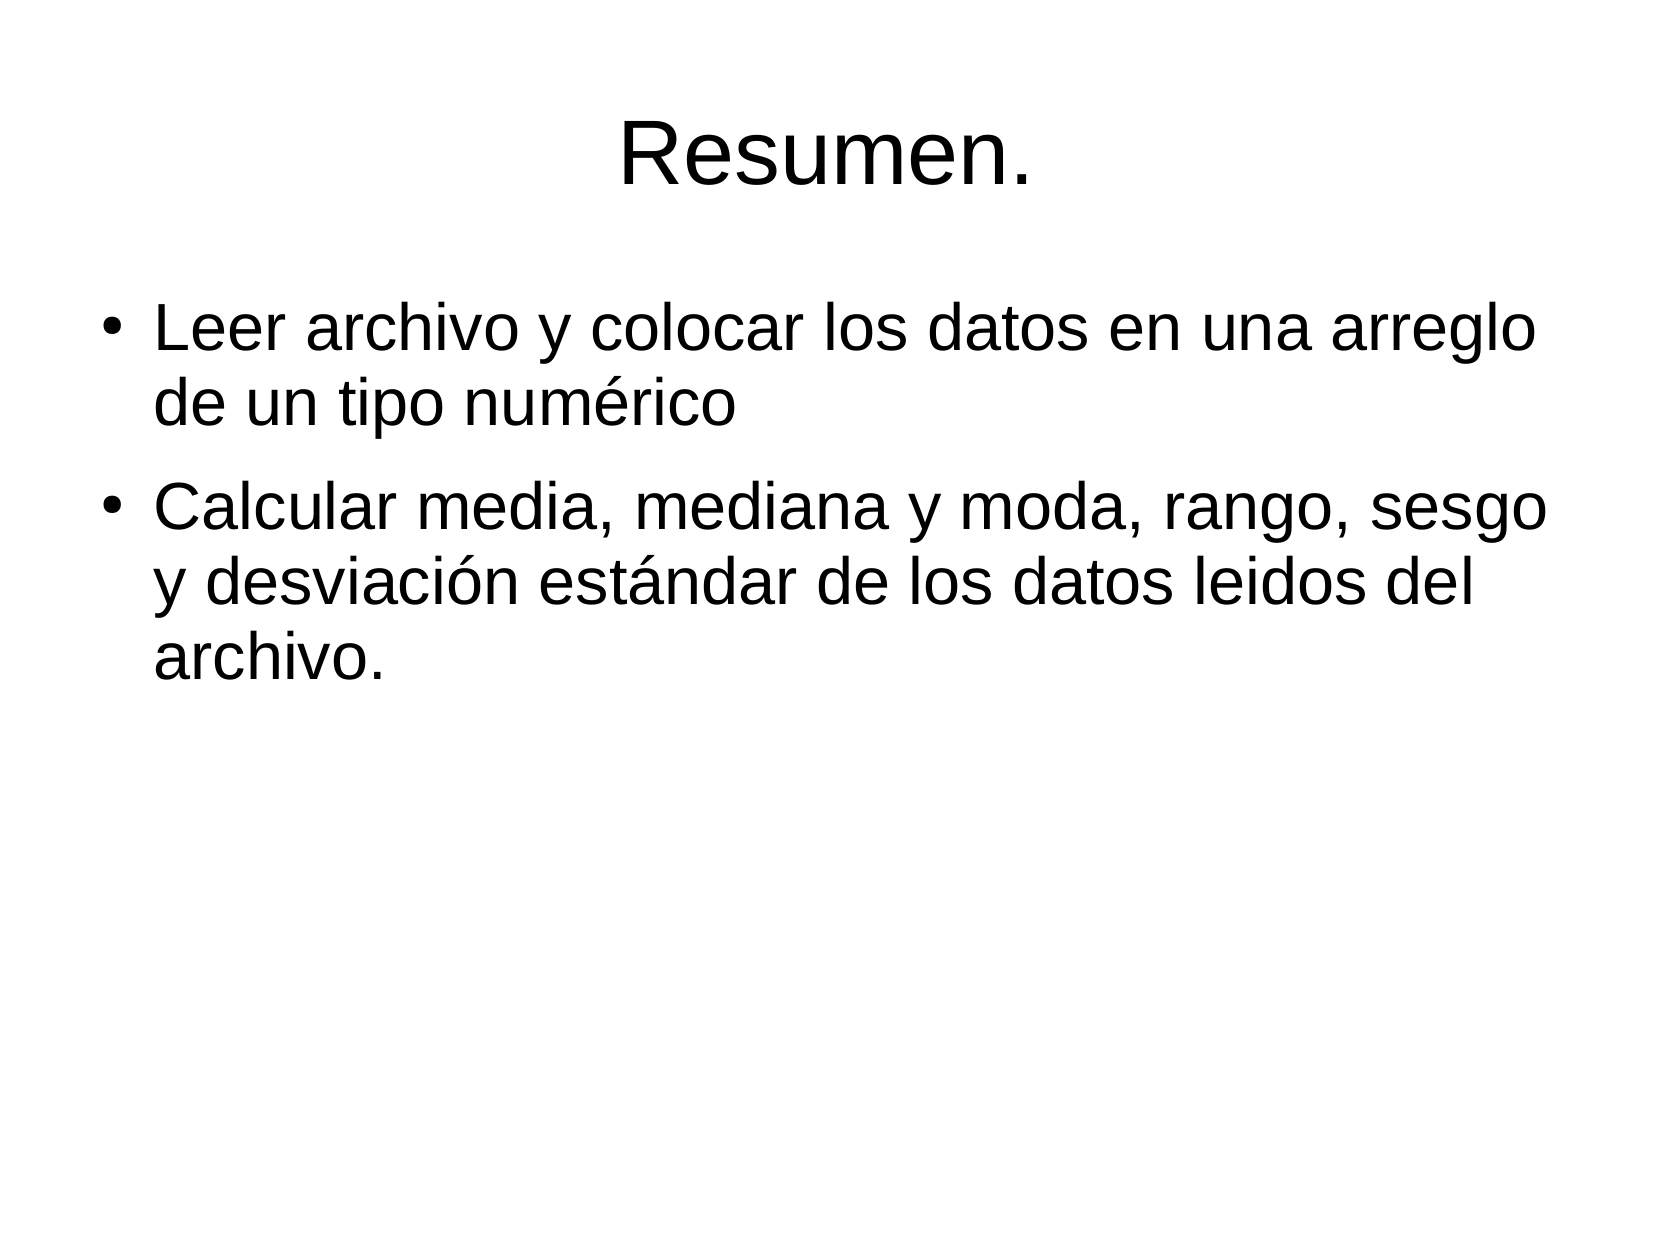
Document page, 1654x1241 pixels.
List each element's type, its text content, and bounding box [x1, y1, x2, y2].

title Resumen. [82, 49, 1571, 257]
list Leer archivo y colocar los datos en una arreglo de un tipo numérico Calcular media, mediana y moda, rango, sesgo y desviación estándar de los datos leidos del archivo. [82, 290, 1571, 1010]
